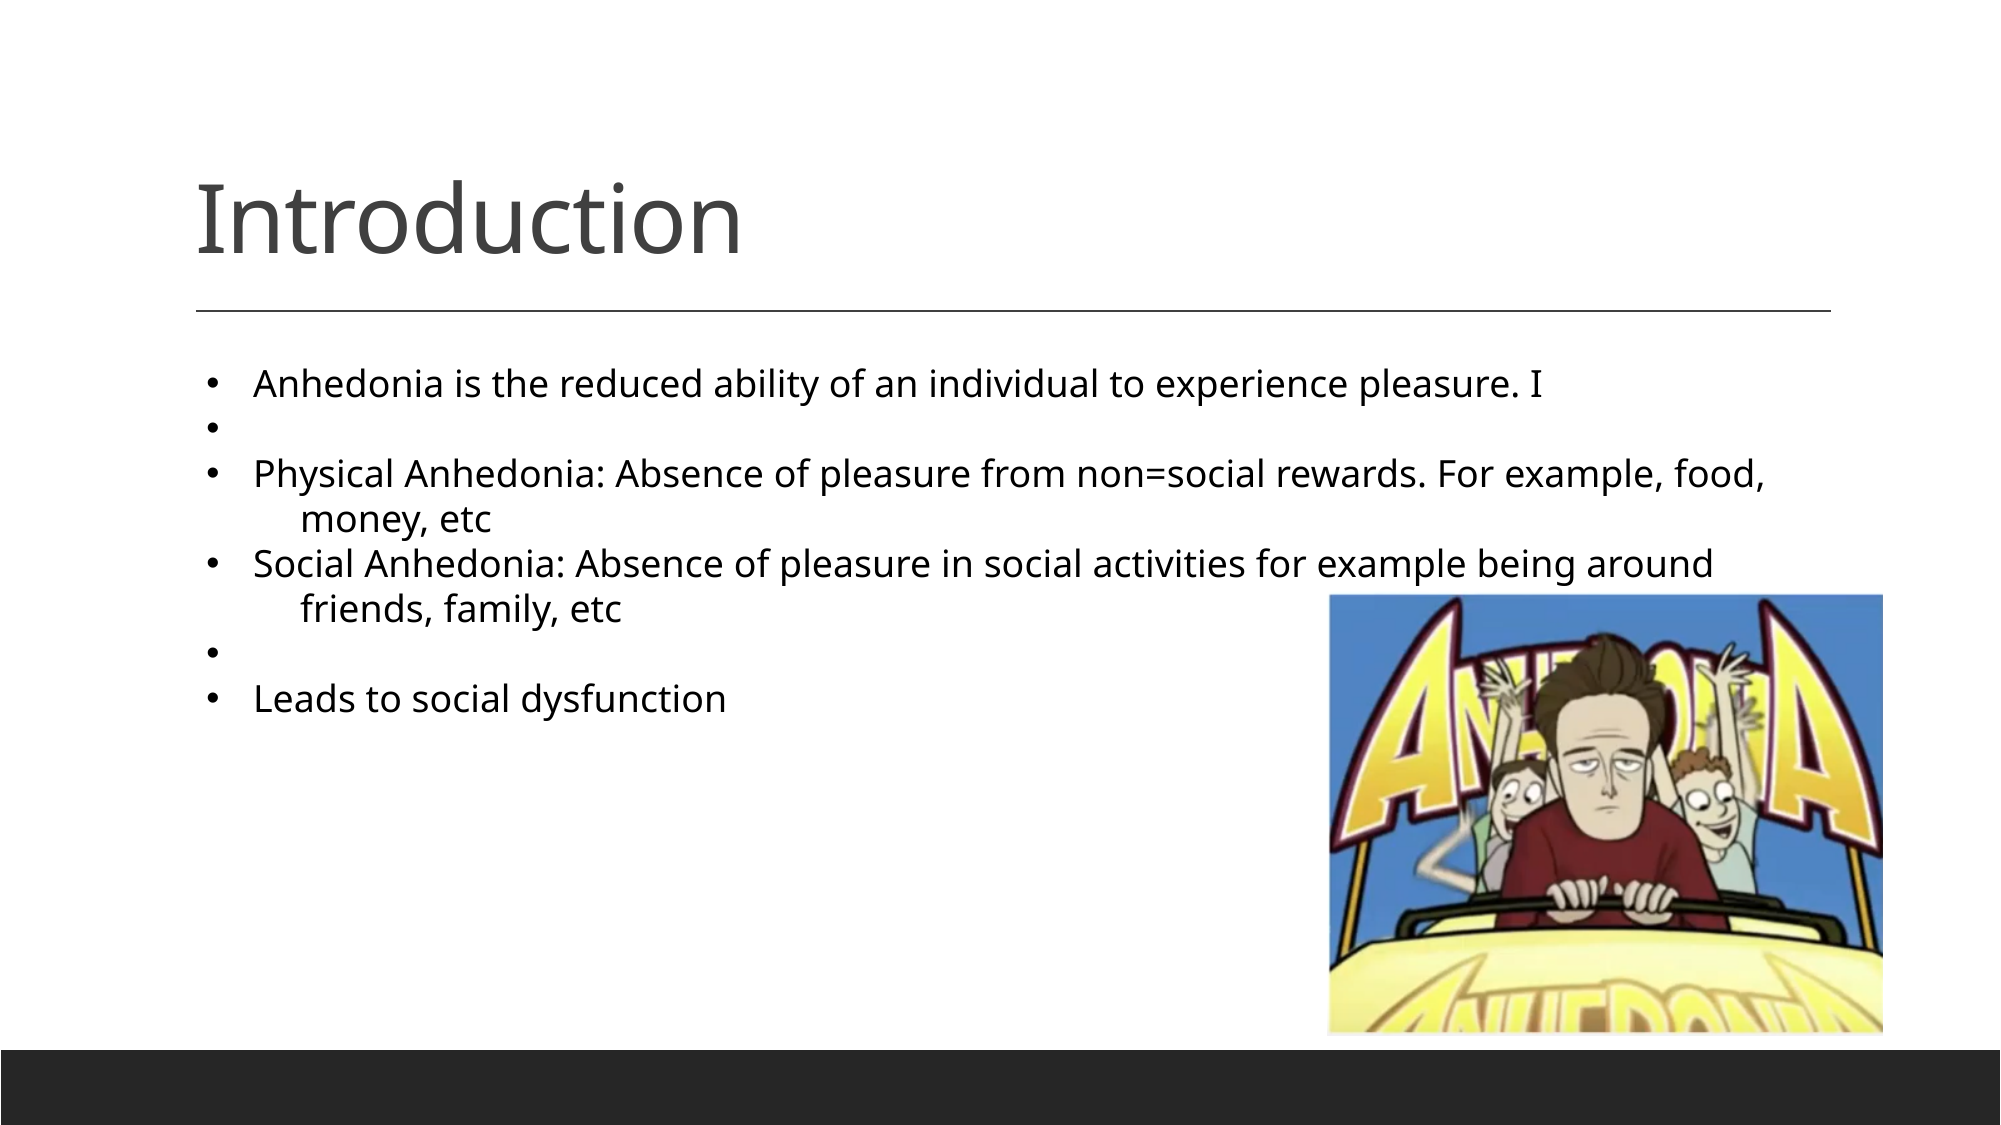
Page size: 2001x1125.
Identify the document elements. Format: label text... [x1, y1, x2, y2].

text_box Anhedonia is the reduced ability of an individual to experience pleasure. I Physical Anhedonia: Absence of pleasure from non=social rewards. For example, food, money, etc Social Anhedonia: Absence of pleasure in social activities for example being around friends, family, etc Leads to social dysfunction [191, 352, 1790, 686]
picture [1327, 591, 1883, 1036]
title Introduction [180, 47, 1831, 286]
